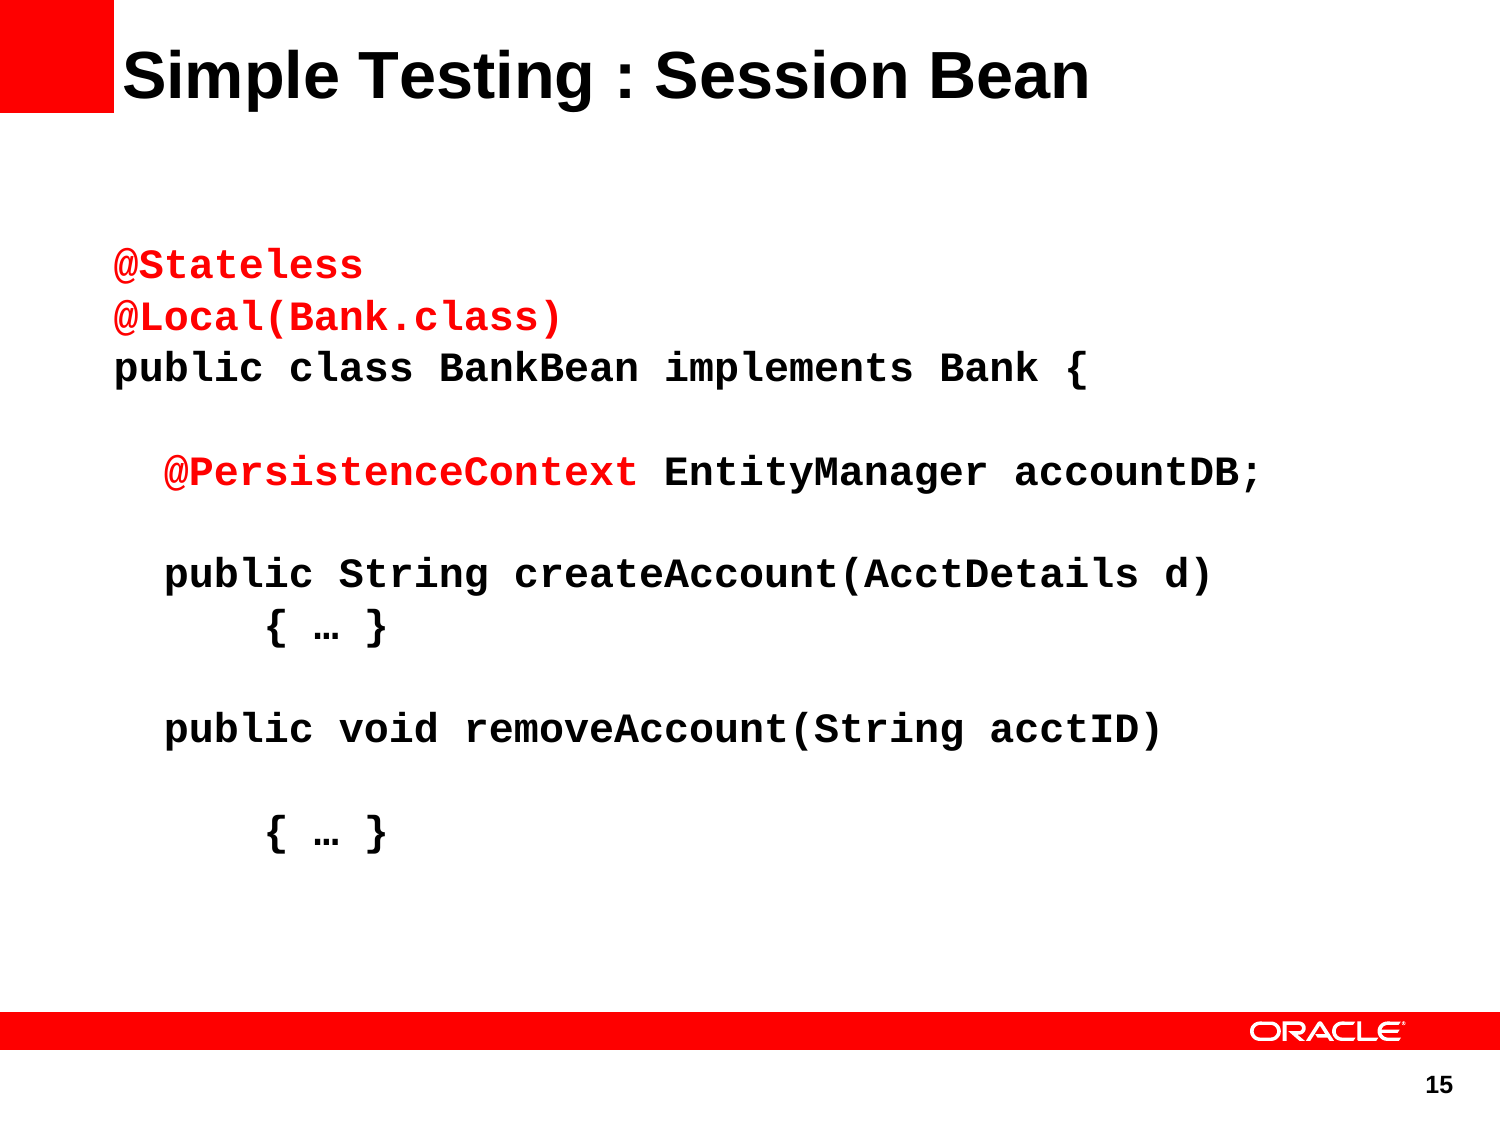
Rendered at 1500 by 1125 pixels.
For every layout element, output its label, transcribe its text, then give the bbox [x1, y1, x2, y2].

picture [0, 1012, 1500, 1050]
title Simple Testing : Session Bean [122, 37, 1381, 191]
picture [0, 0, 114, 113]
text_box @Stateless @Local(Bank.class) public class BankBean implements Bank { @PersistenceContext EntityManager accountDB; public String createAccount(AcctDetails d) { … } public void removeAccount(String acctID) { … } [113, 235, 1299, 731]
